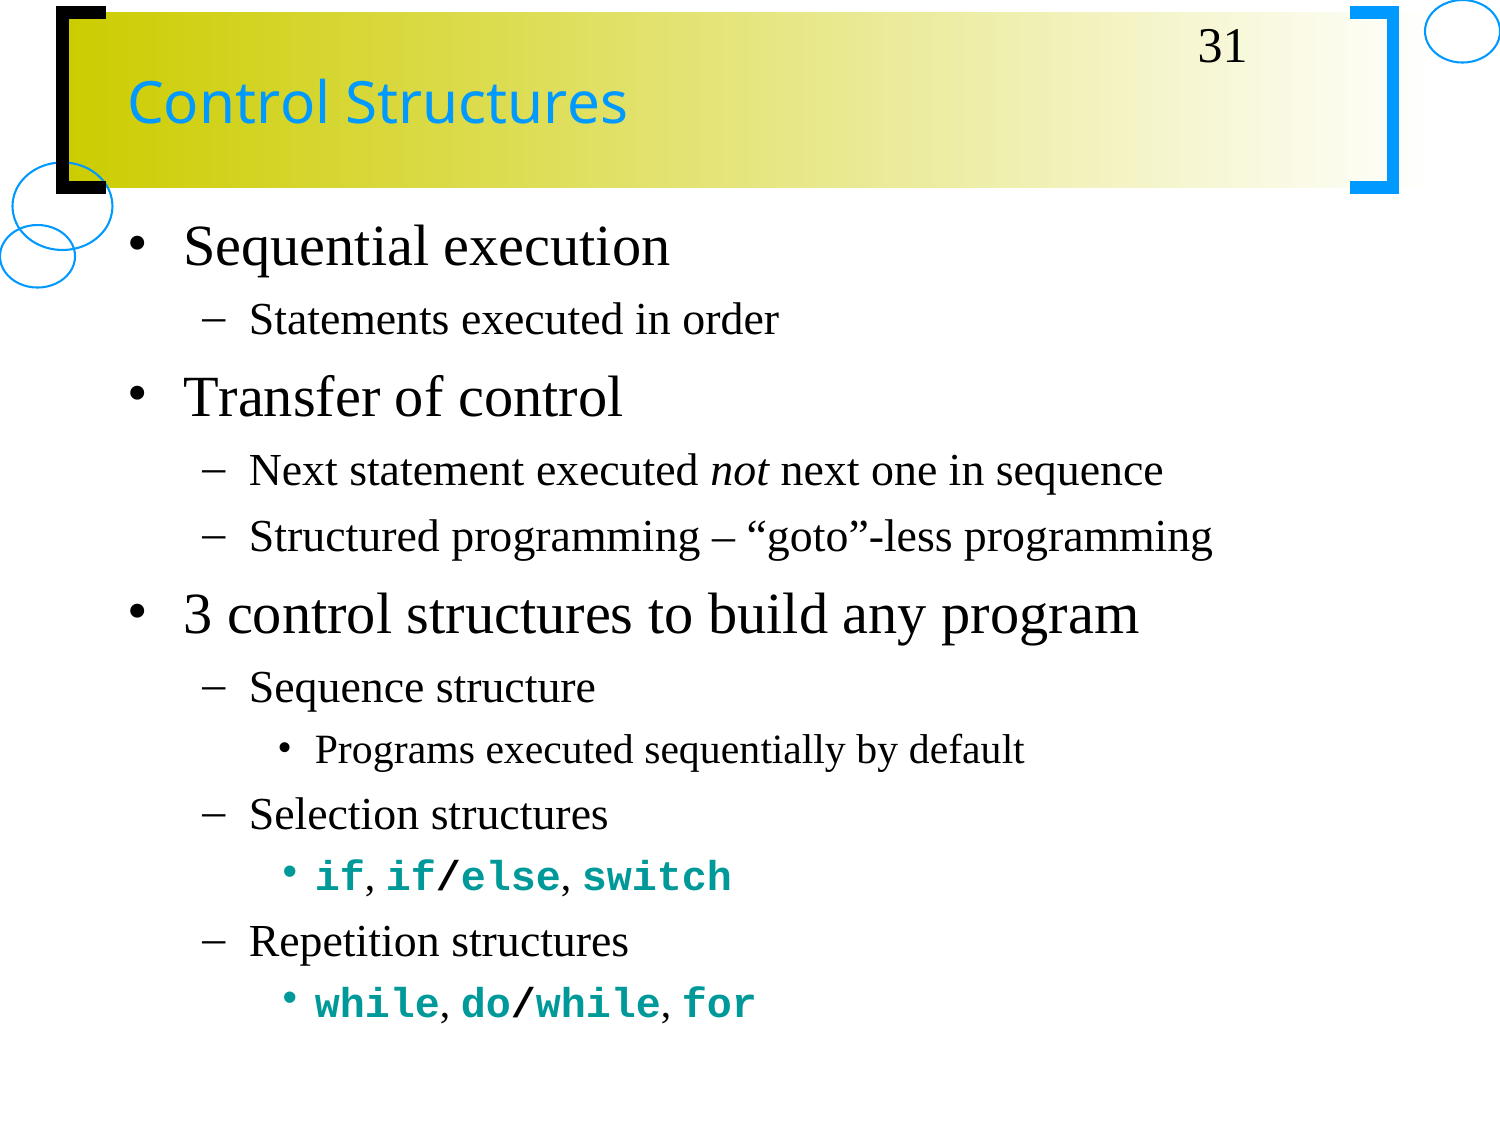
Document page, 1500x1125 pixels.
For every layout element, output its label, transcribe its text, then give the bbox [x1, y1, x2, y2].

list Sequential execution Statements executed in order Transfer of control Next statement executed not next one in sequence Structured programming – “goto”-less programming 3 control structures to build any program Sequence structure Programs executed sequentially by default Selection structures if, if/else, switch Repetition structures while, do/while, for [112, 199, 1388, 1063]
title Control Structures [112, 12, 1388, 188]
